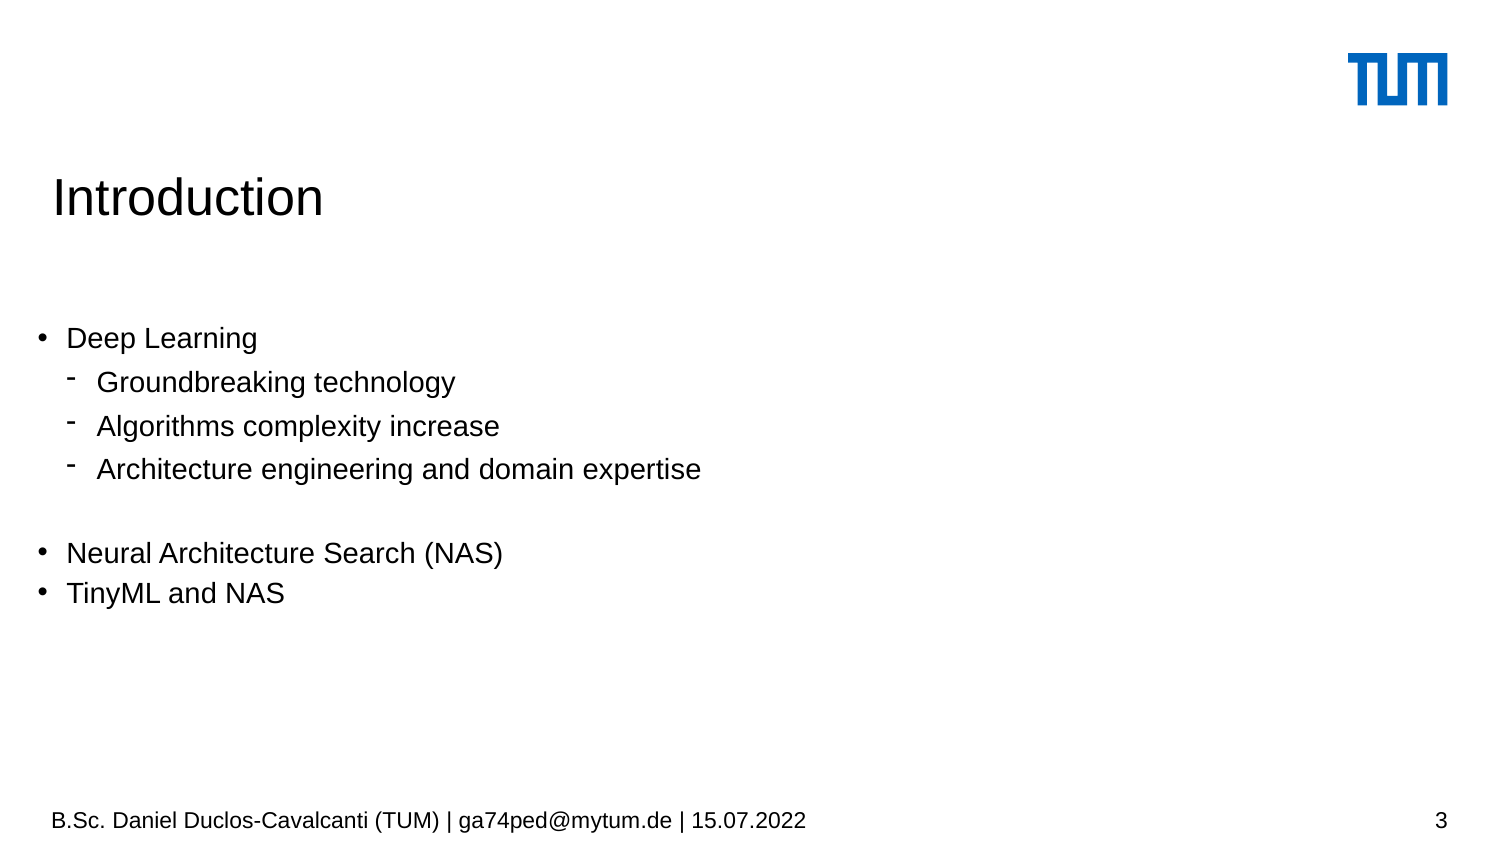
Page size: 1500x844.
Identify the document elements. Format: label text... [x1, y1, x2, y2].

slide_number <number> [1112, 796, 1448, 842]
list Deep Learning Groundbreaking technology Algorithms complexity increase Architecture engineering and domain expertise Neural Architecture Search (NAS) TinyML and NAS [37, 279, 1434, 788]
footer B.Sc. Daniel Duclos-Cavalcanti (TUM) | ga74ped@mytum.de | 15.07.2022 [51, 796, 1112, 842]
title Introduction [52, 159, 1449, 227]
